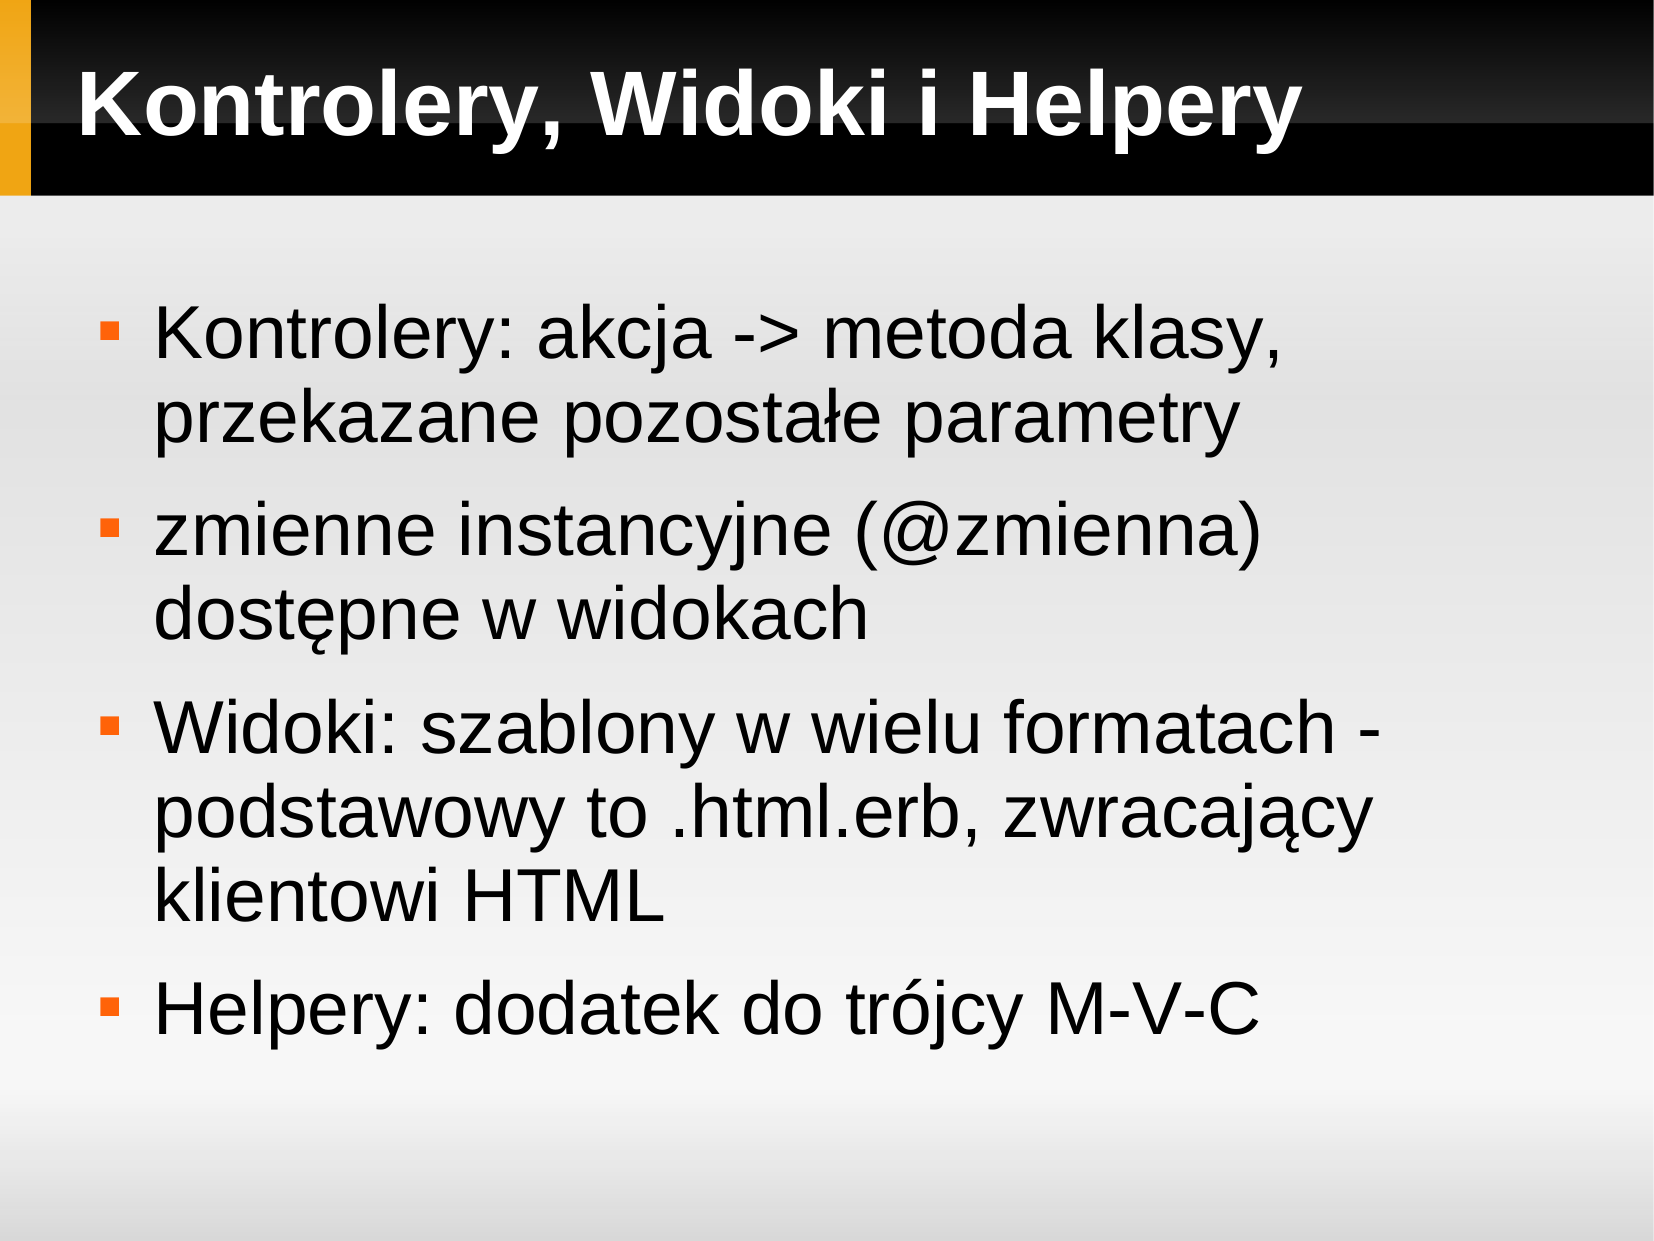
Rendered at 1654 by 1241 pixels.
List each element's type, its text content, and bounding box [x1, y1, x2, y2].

title Kontrolery, Widoki i Helpery [76, 0, 1565, 208]
picture [0, 0, 1654, 1241]
list Kontrolery: akcja -> metoda klasy, przekazane pozostałe parametry zmienne instancyjne (@zmienna) dostępne w widokach Widoki: szablony w wielu formatach - podstawowy to .html.erb, zwracający klientowi HTML Helpery: dodatek do trójcy M-V-C [82, 290, 1571, 1109]
